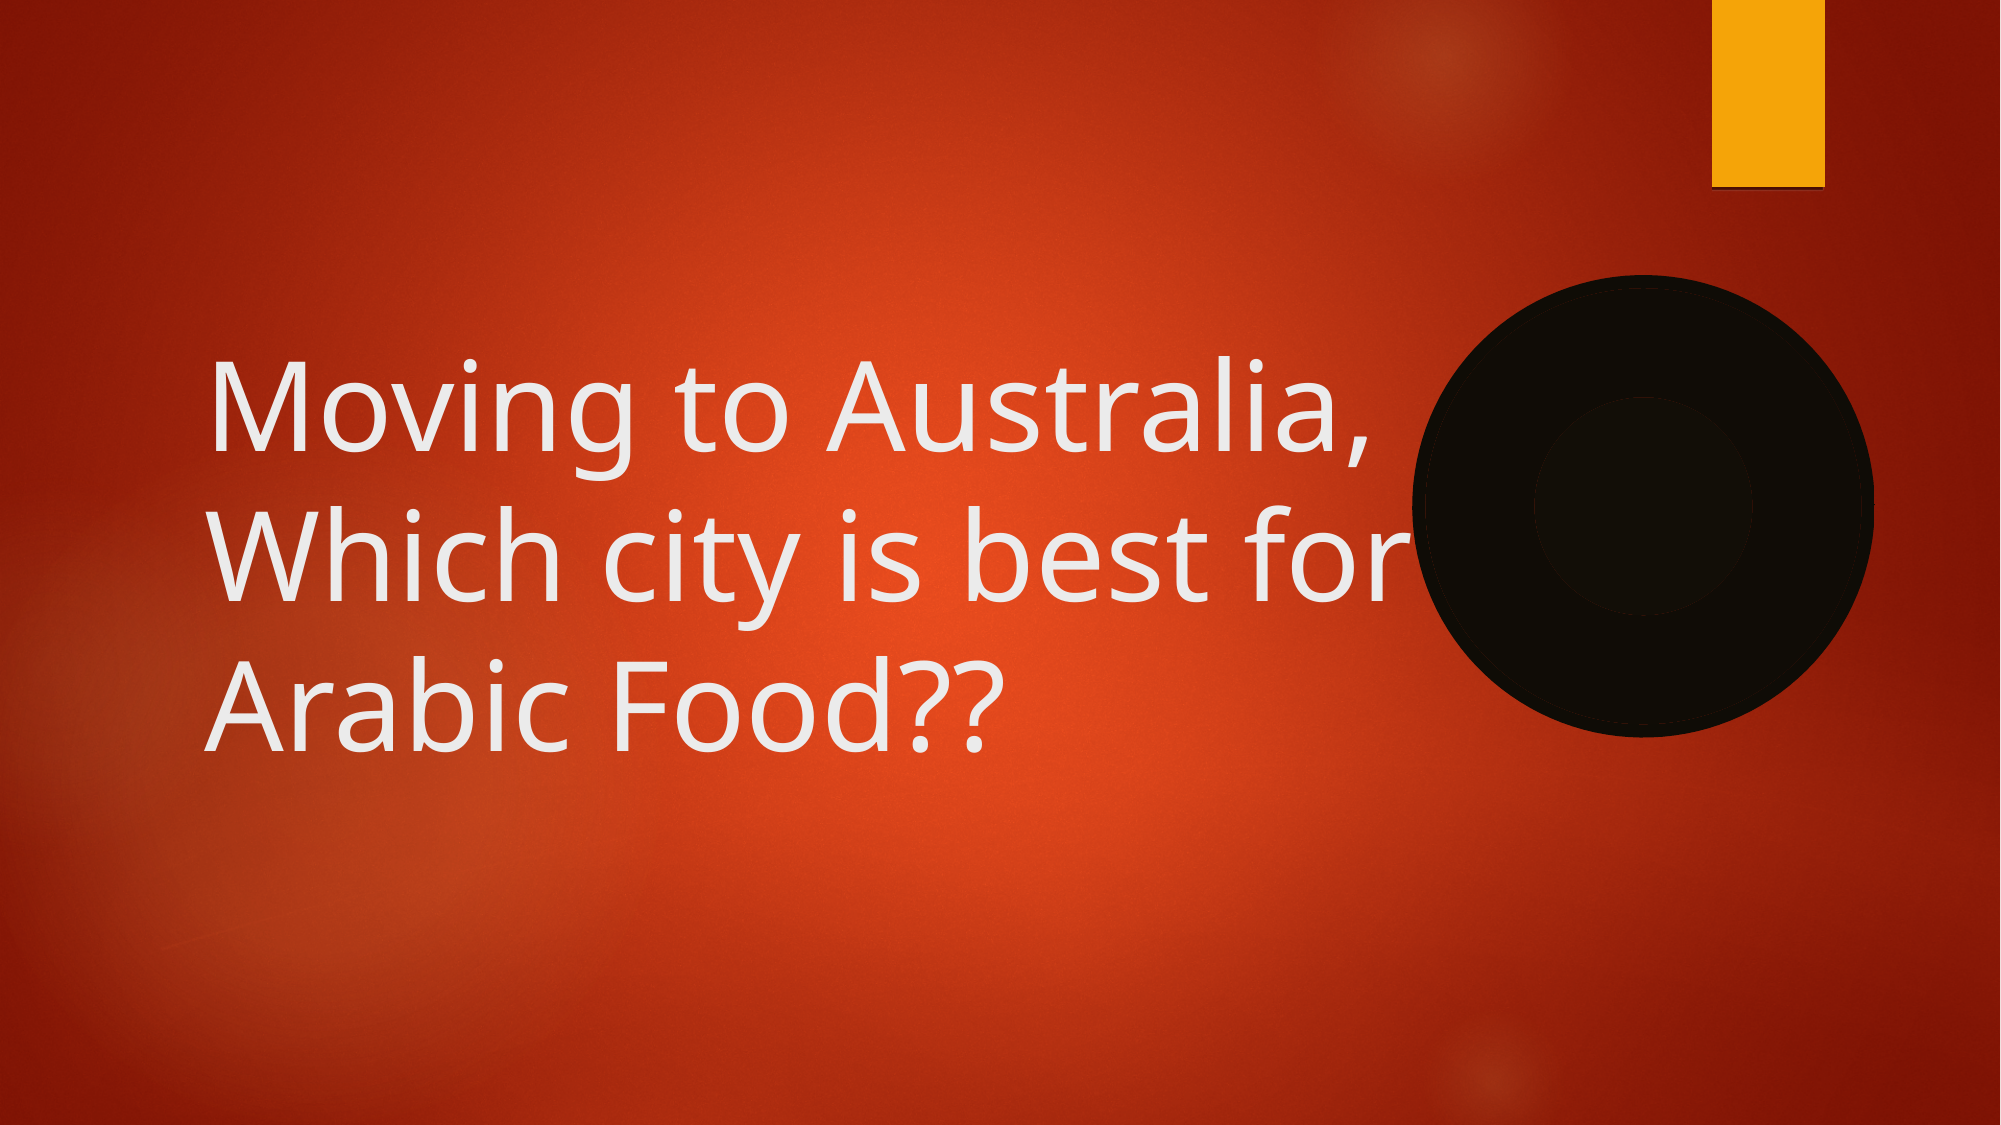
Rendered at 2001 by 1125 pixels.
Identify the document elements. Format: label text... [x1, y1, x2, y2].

title Moving to Australia, Which city is best for Arabic Food?? [189, 237, 1638, 784]
